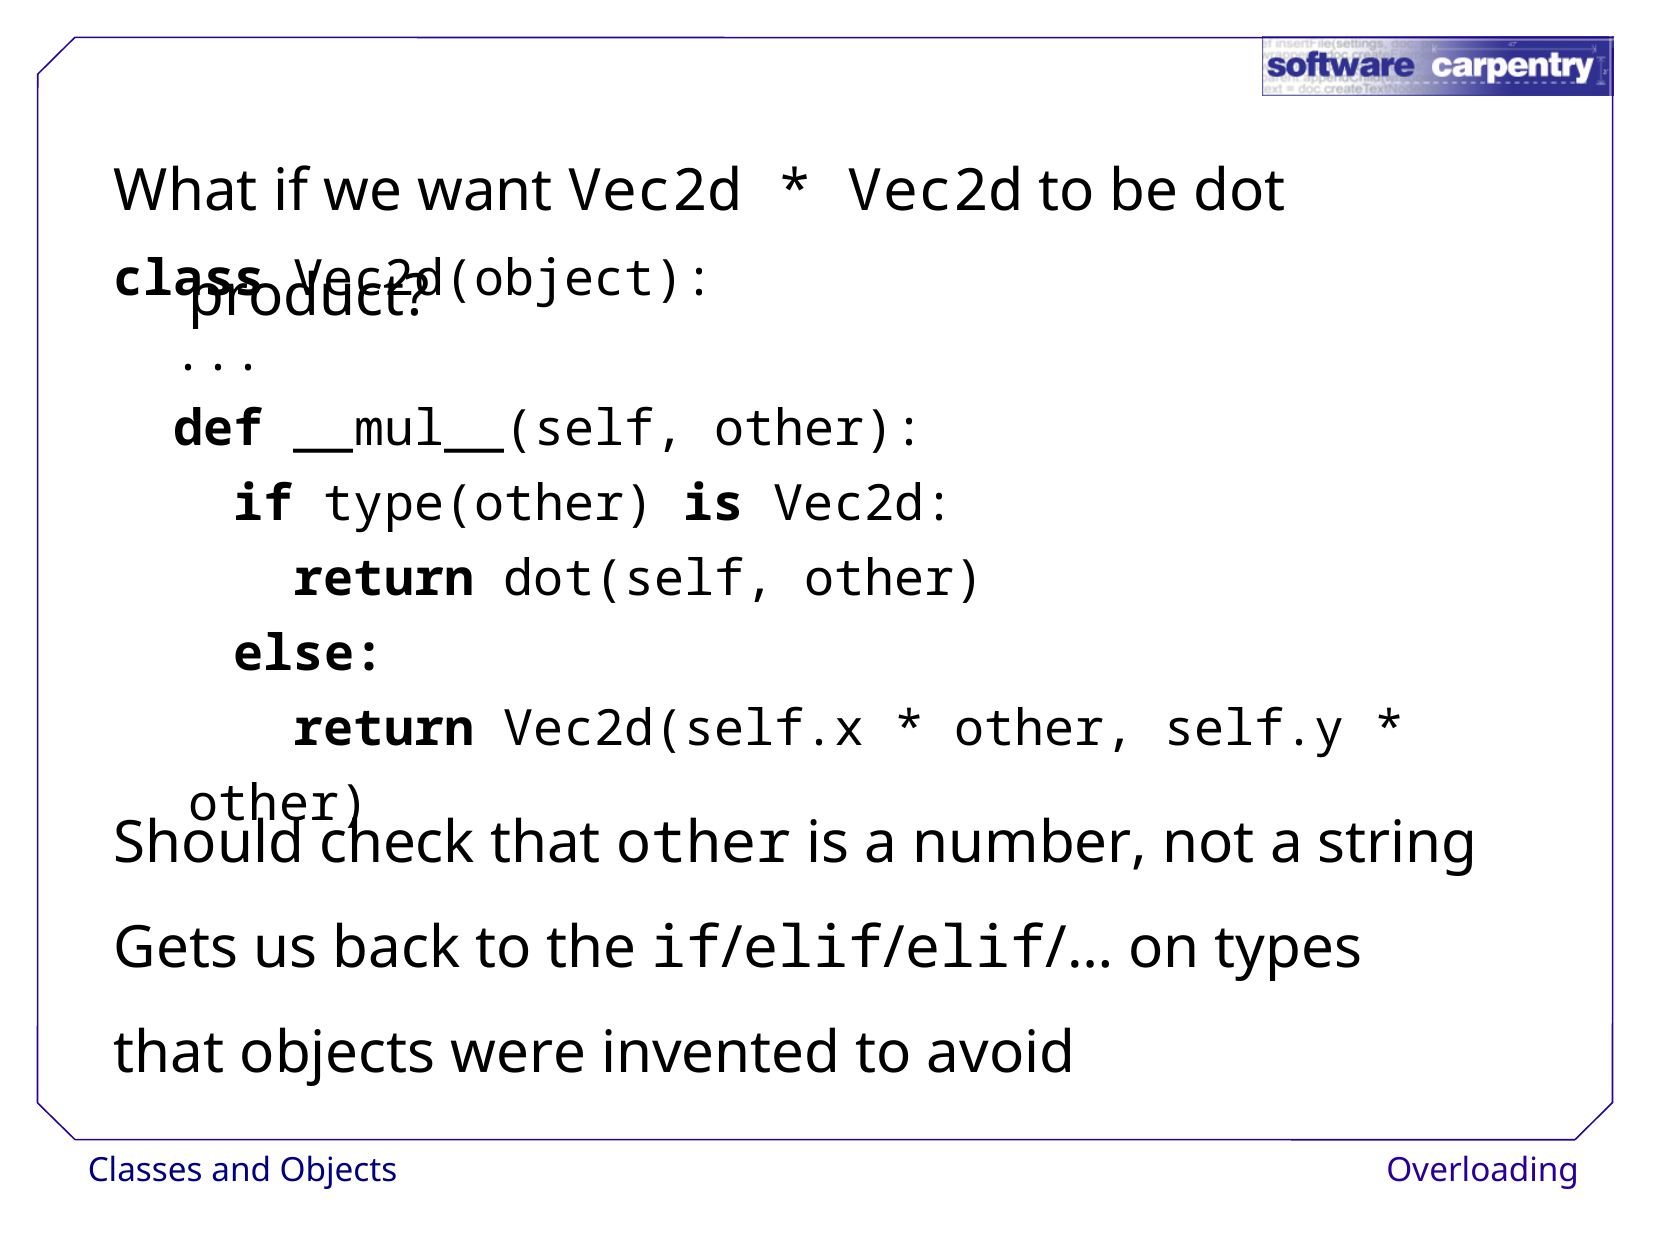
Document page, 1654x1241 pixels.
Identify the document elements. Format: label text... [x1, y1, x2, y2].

text_box What if we want Vec2d * Vec2d to be dot product? [99, 109, 1546, 335]
text_box Should check that other is a number, not a string Gets us back to the if/elif/elif/… on types that objects were invented to avoid [99, 761, 1546, 1092]
text_box class Vec2d(object): ... def __mul__(self, other): if type(other) is Vec2d: return dot(self, other) else: return Vec2d(self.x * other, self.y * other) [99, 223, 1517, 761]
picture [1262, 36, 1614, 96]
